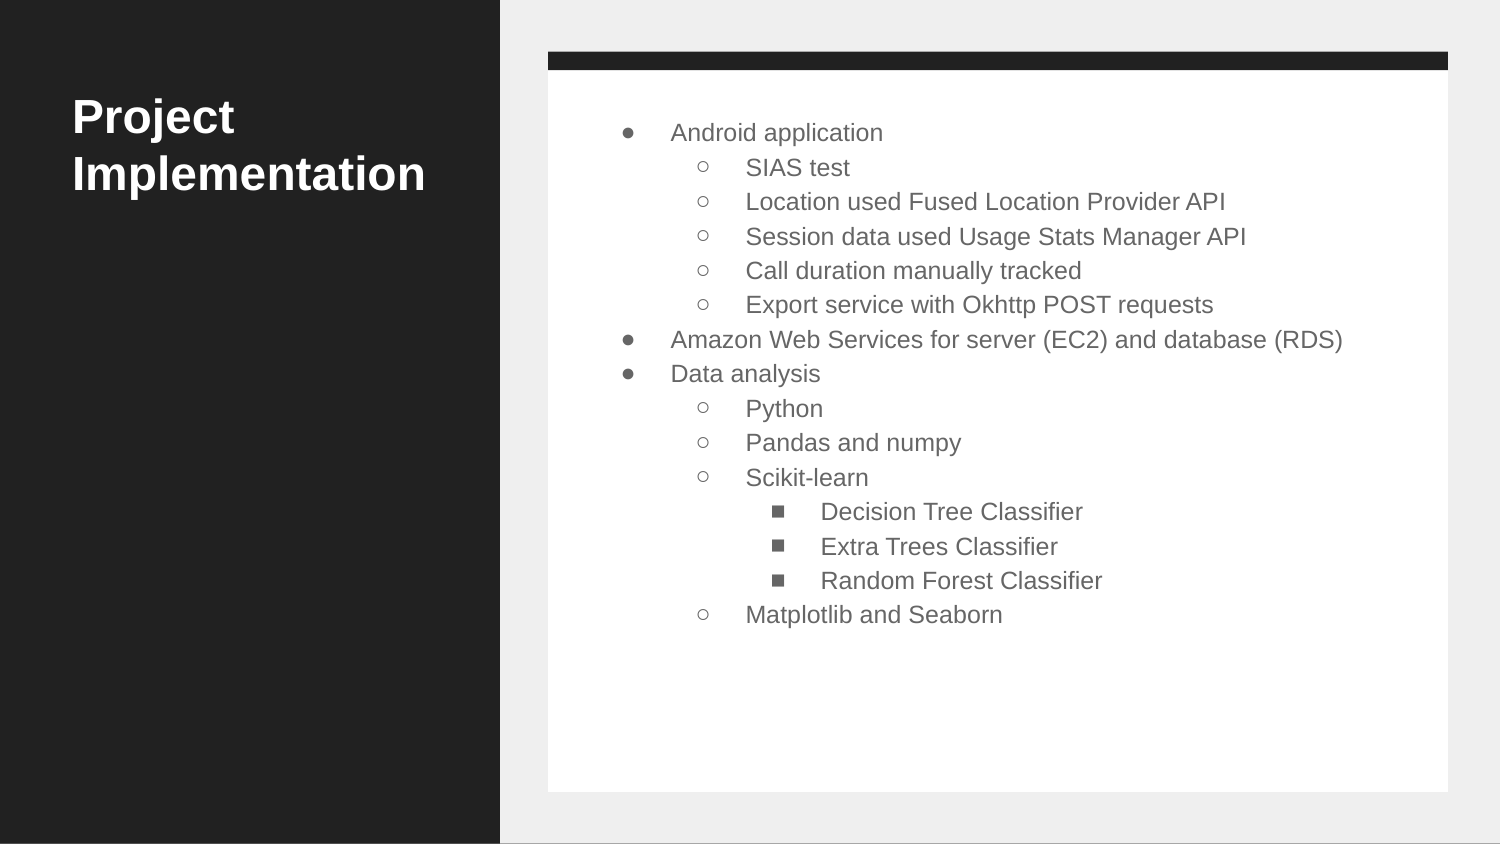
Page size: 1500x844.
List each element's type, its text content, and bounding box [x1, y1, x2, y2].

title Project Implementation [57, 70, 443, 792]
list Android application SIAS test Location used Fused Location Provider API Session data used Usage Stats Manager API Call duration manually tracked Export service with Okhttp POST requests Amazon Web Services for server (EC2) and database (RDS) Data analysis Python Pandas and numpy Scikit-learn Decision Tree Classifier Extra Trees Classifier Random Forest Classifier Matplotlib and Seaborn [580, 97, 1416, 756]
